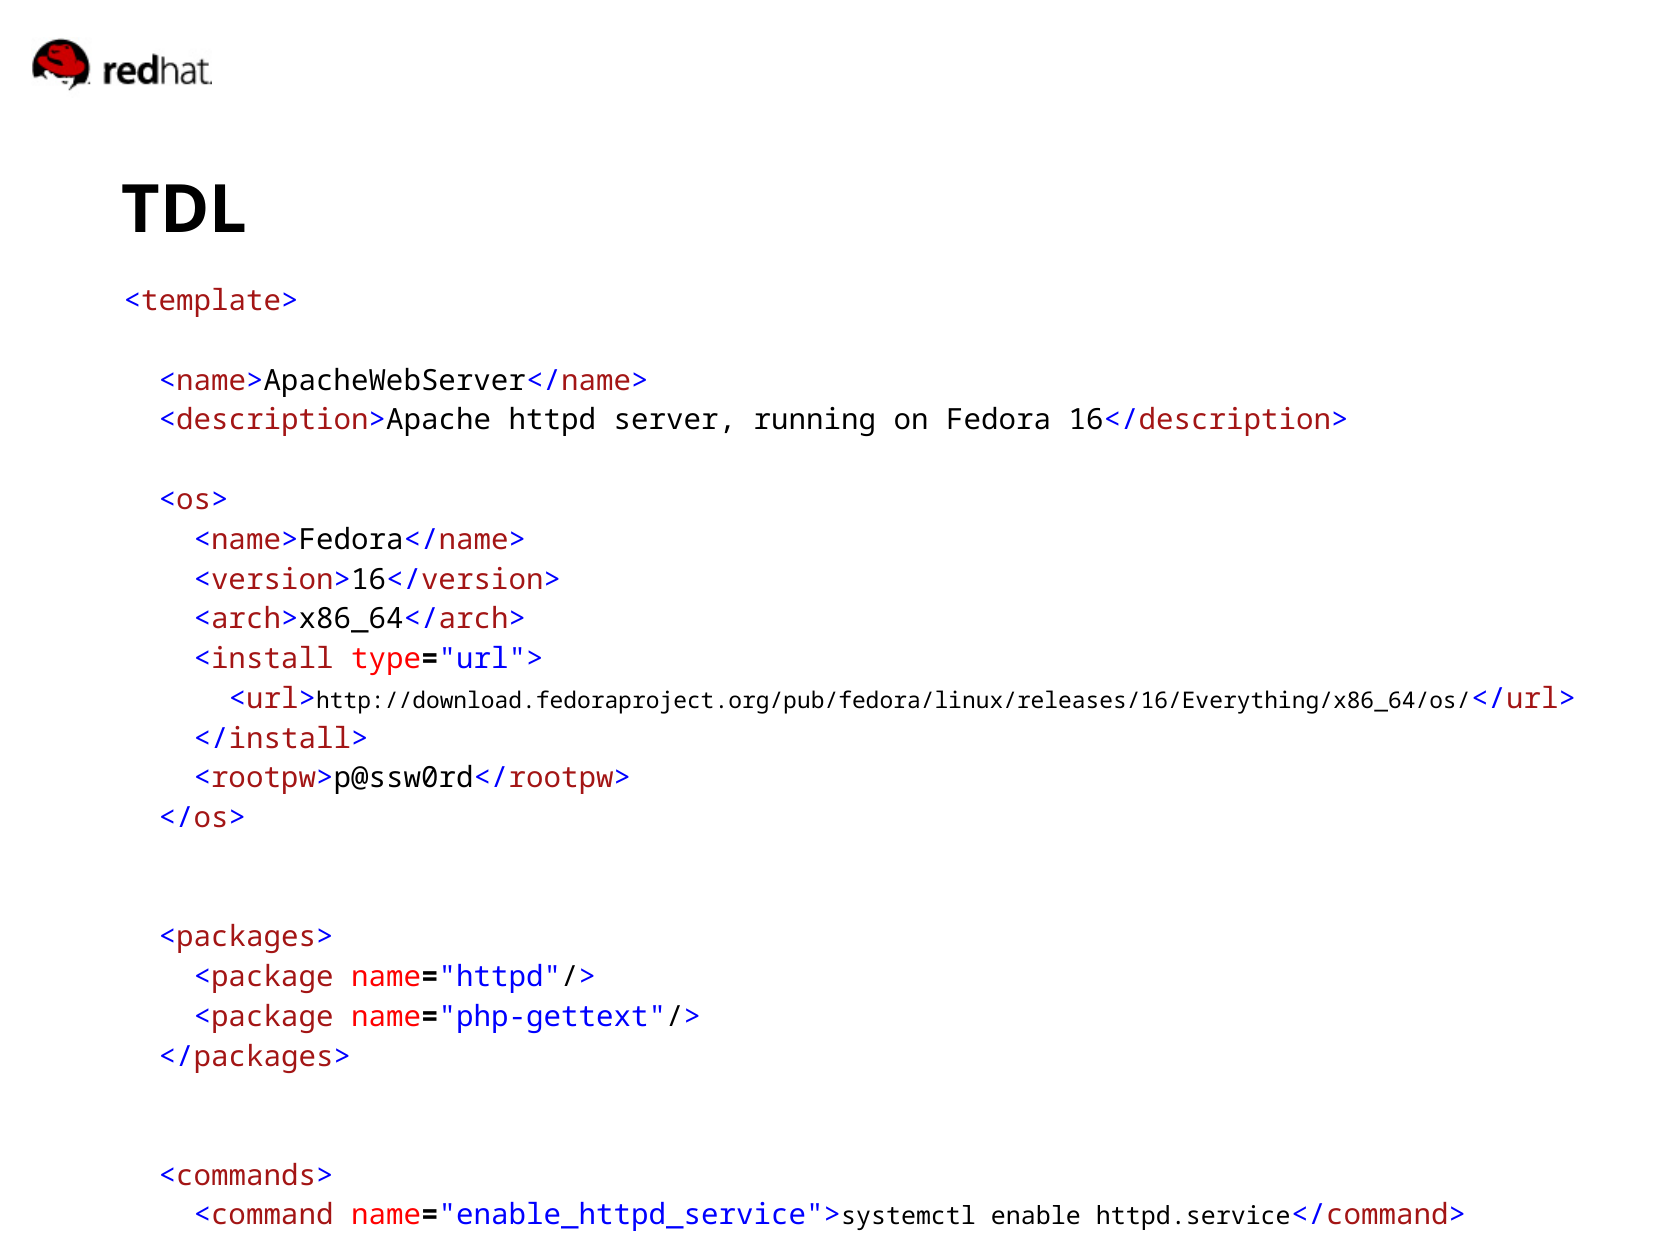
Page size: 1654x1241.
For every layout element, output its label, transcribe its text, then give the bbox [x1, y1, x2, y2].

title TDL [121, 102, 1534, 310]
text_box <template> <name>ApacheWebServer</name> <description>Apache httpd server, running on Fedora 16</description> <os> <name>Fedora</name> <version>16</version> <arch>x86_64</arch> <install type="url"> <url>http://download.fedoraproject.org/pub/fedora/linux/releases/16/Everything/x86_64/os/</url> </install> <rootpw>p@ssw0rd</rootpw> </os> <packages> <package name="httpd"/> <package name="php-gettext"/> </packages> <commands> <command name="enable_httpd_service">systemctl enable httpd.service</command> </commands> </template> [123, 279, 1654, 1205]
picture [31, 37, 212, 98]
